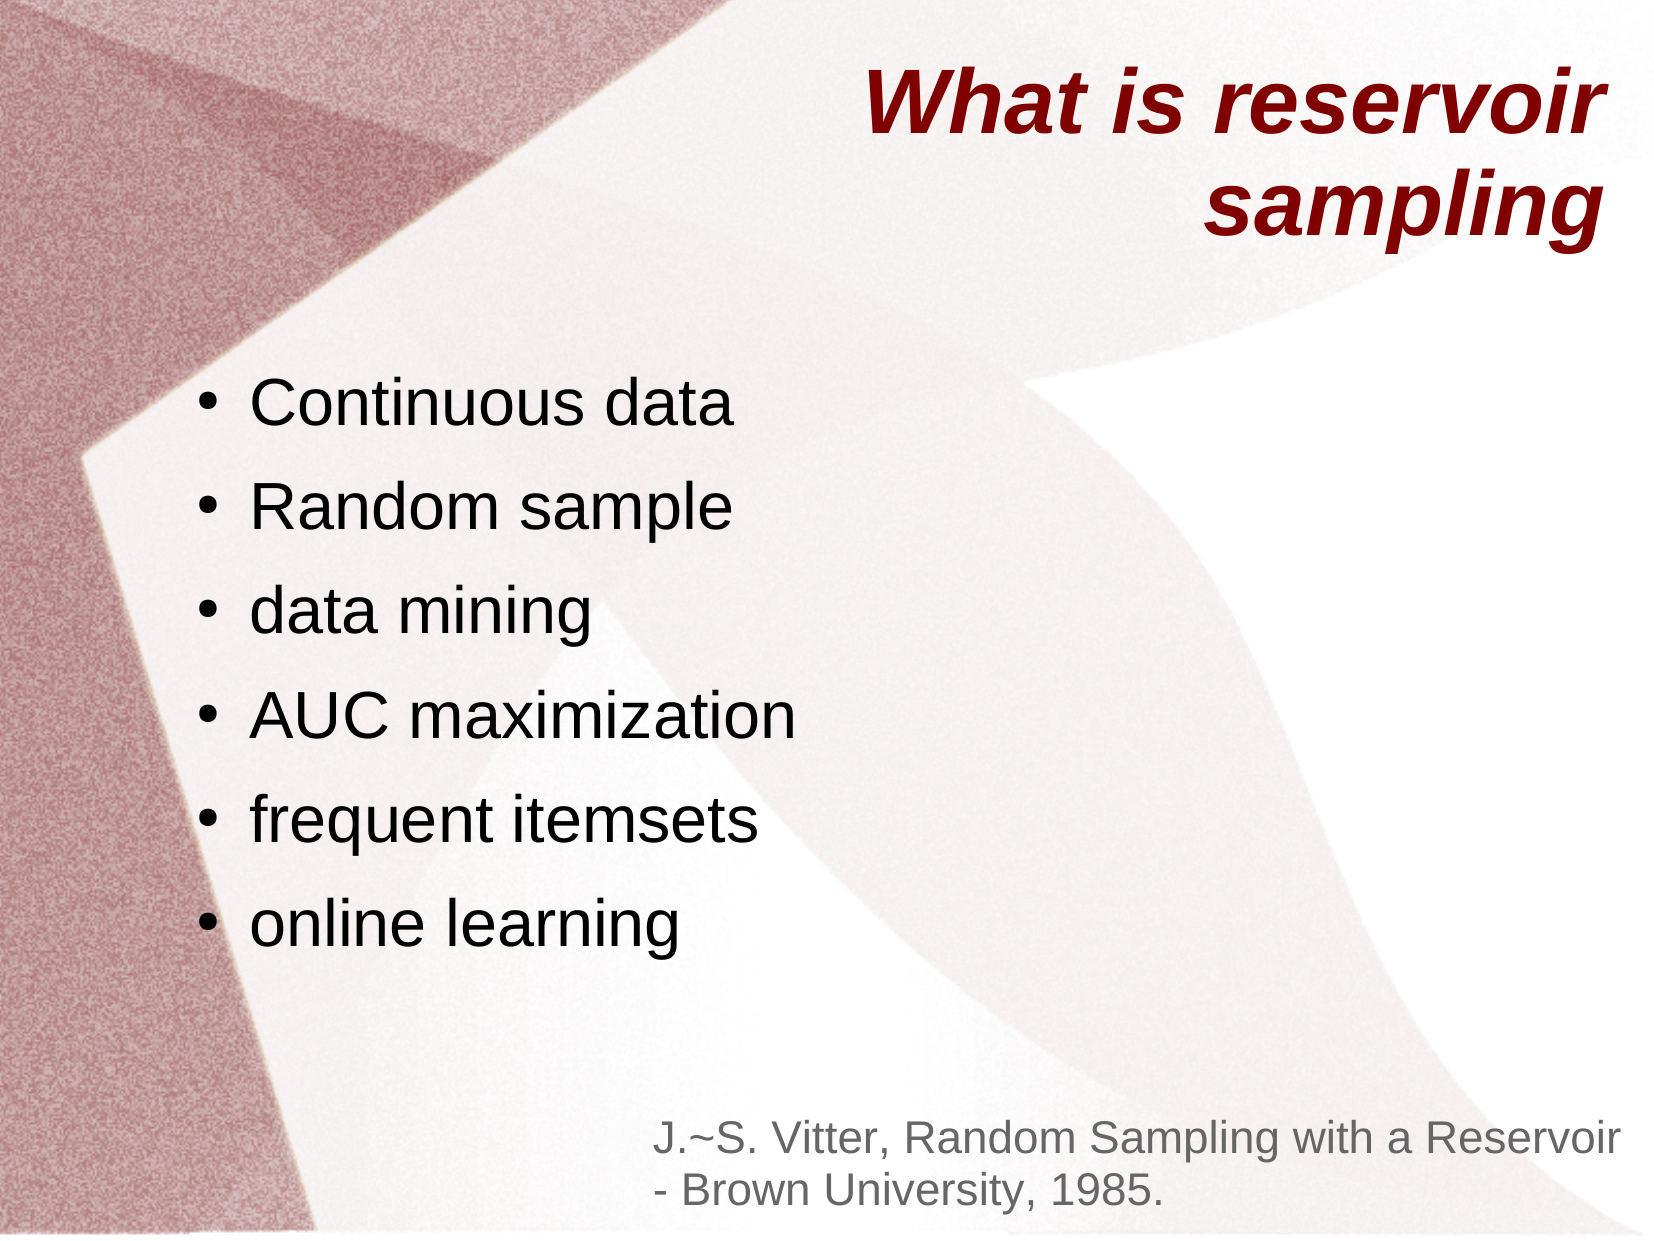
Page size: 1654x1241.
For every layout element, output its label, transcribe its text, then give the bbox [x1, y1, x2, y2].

picture [0, 0, 1654, 1241]
text_box J.~S. Vitter, Random Sampling with a Reservoir - Brown University, 1985. [652, 1112, 1636, 1216]
list Continuous data Random sample data mining AUC maximization frequent itemsets online learning [178, 364, 1570, 1147]
title What is reservoir sampling [596, 49, 1607, 257]
